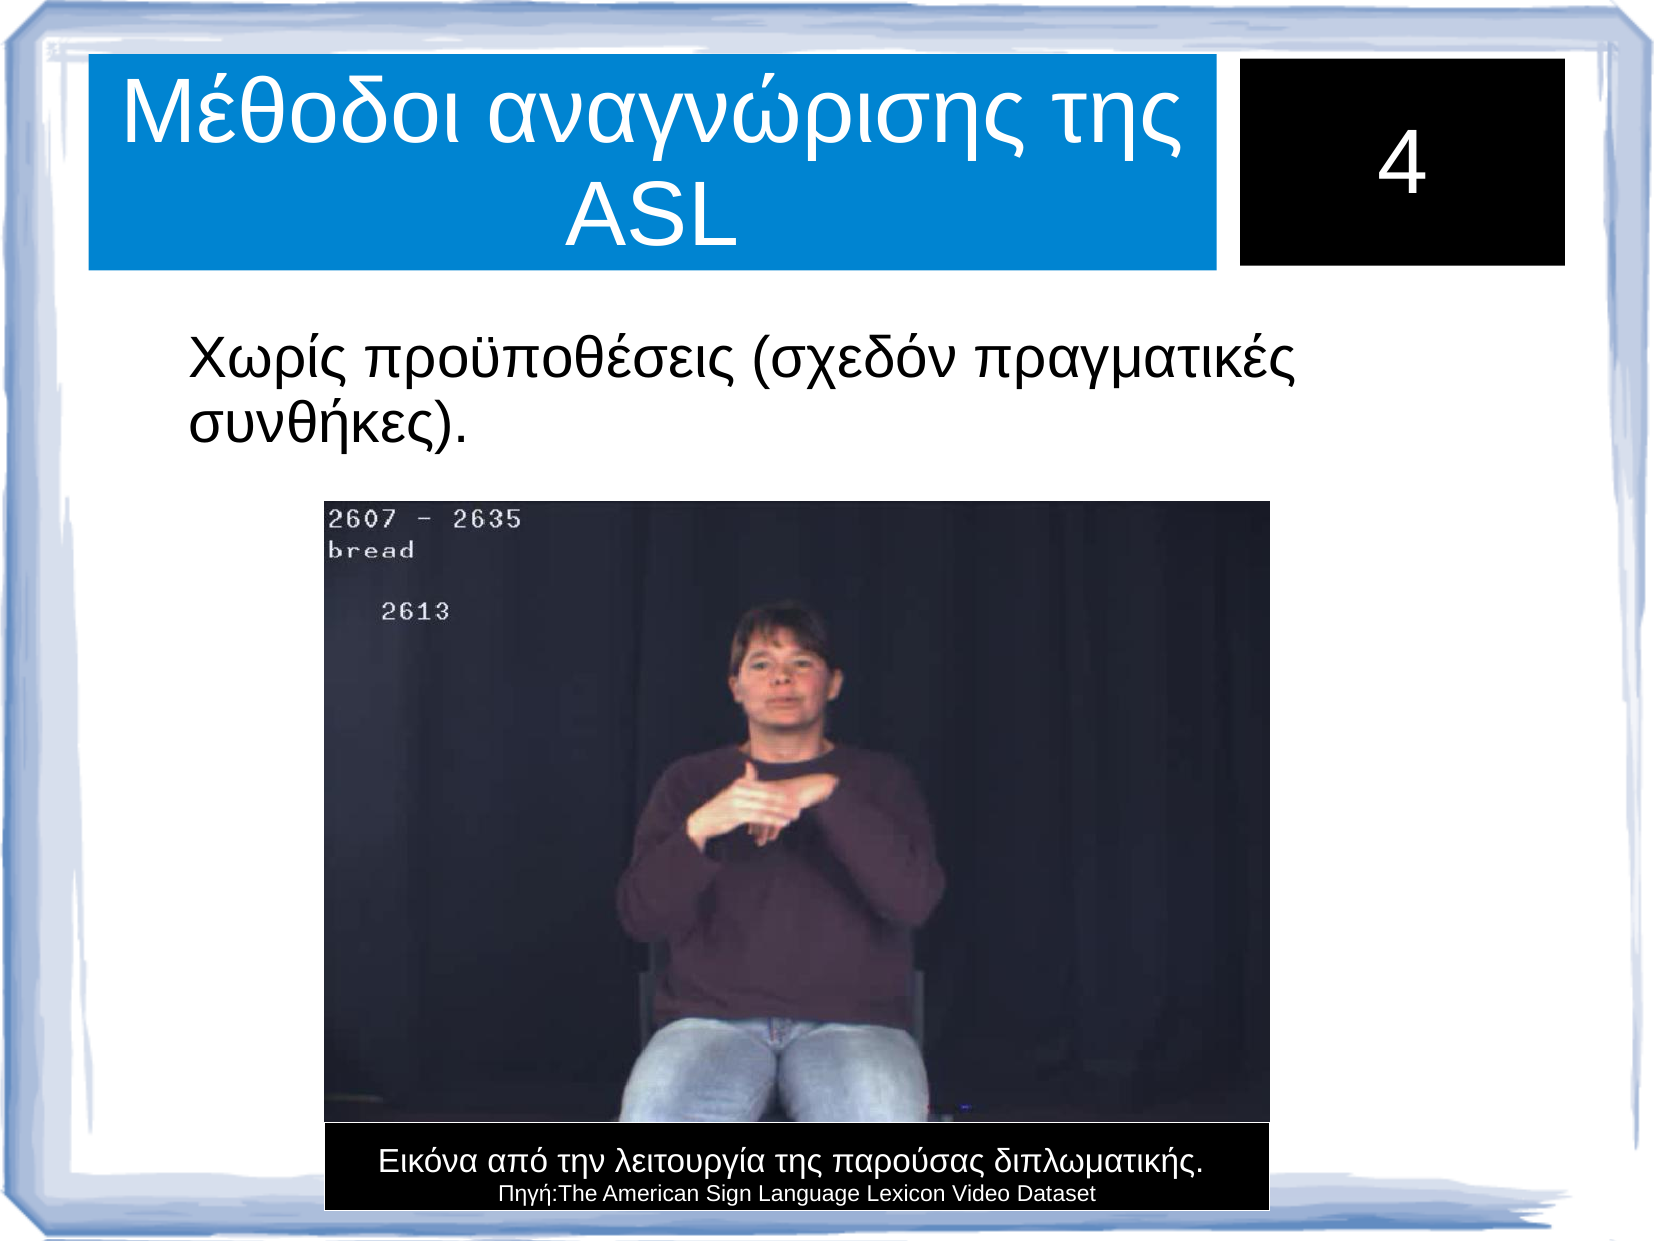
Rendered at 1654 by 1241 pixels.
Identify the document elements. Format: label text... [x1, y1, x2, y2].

title Μέθοδοι αναγνώρισης της ASL [88, 54, 1217, 271]
picture [0, 0, 1654, 1241]
list Χωρίς προϋποθέσεις (σχεδόν πραγματικές συνθήκες). [118, 324, 1571, 1004]
text_box Εικόνα από την λειτουργία της παρούσας διπλωματικής. Πηγή:The American Sign Language Lexicon Video Dataset [324, 1122, 1270, 1211]
title 4 [1240, 58, 1565, 266]
